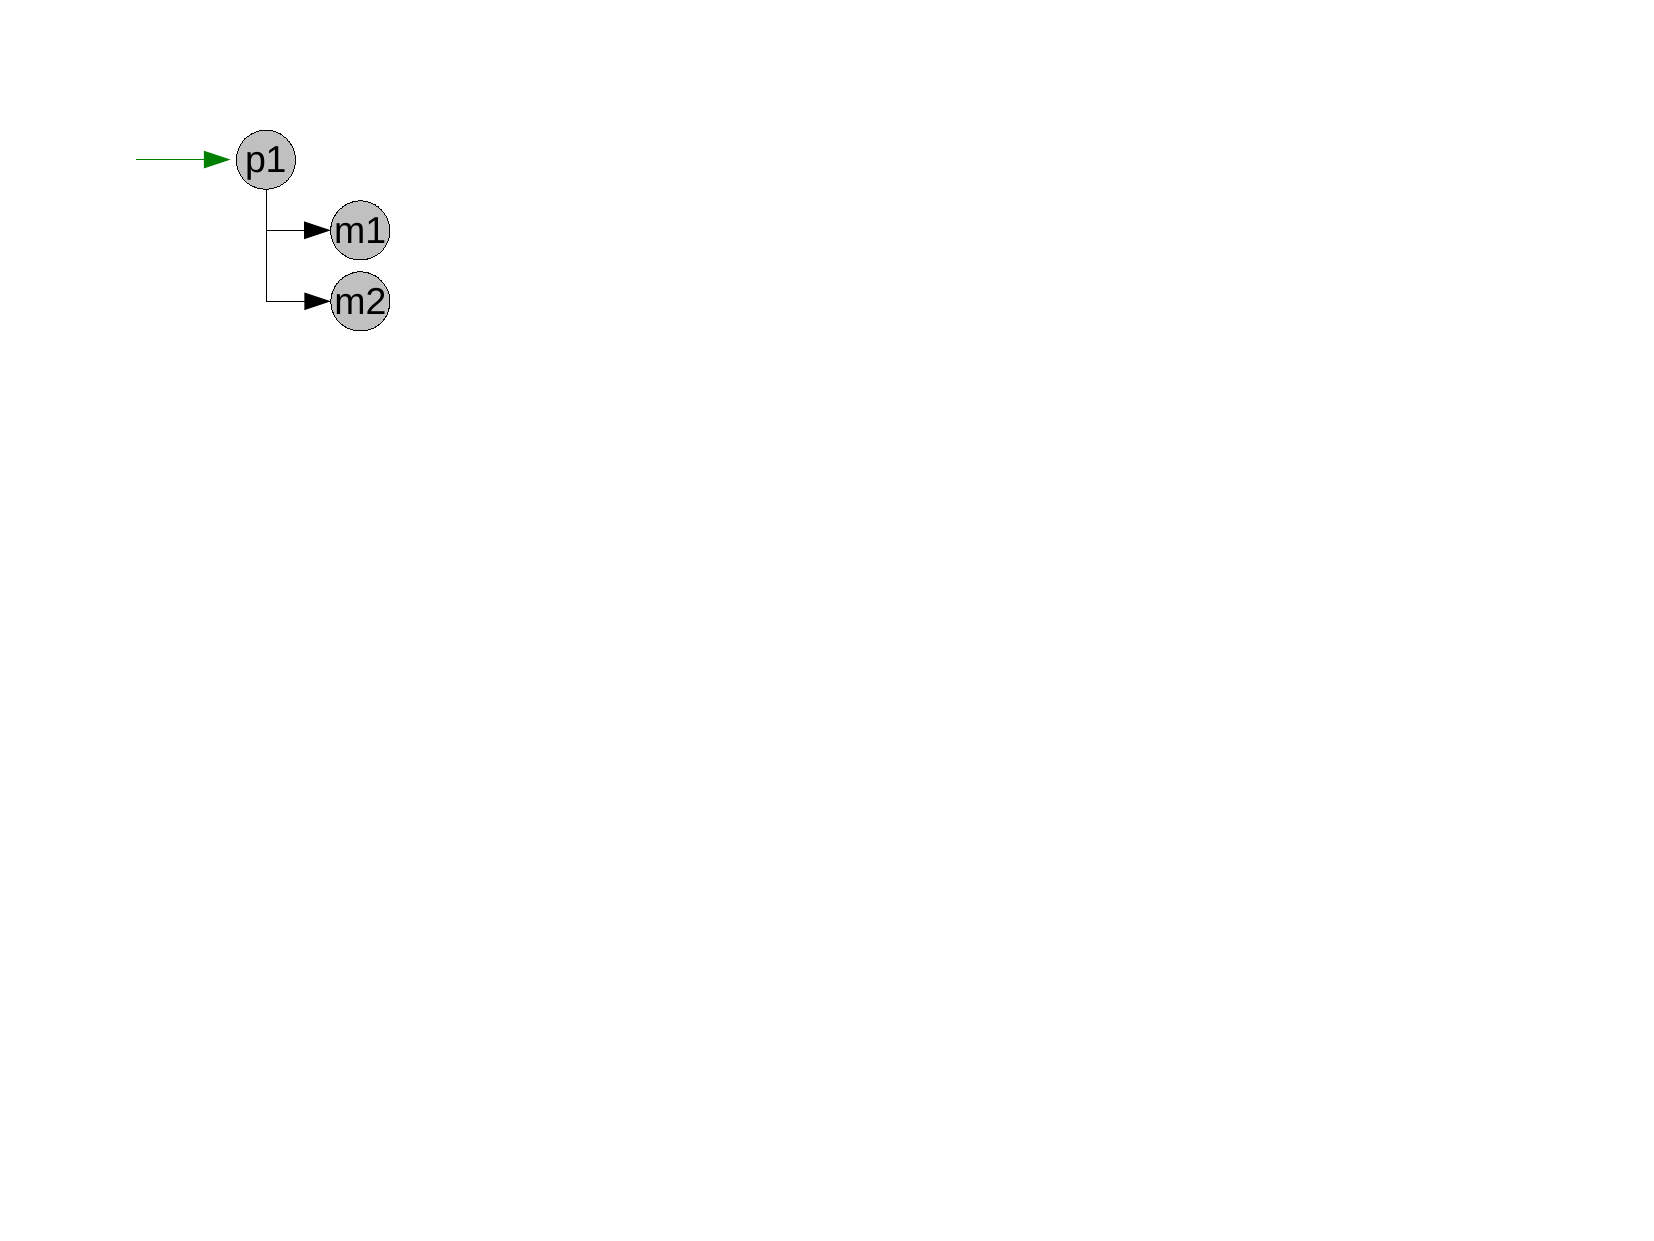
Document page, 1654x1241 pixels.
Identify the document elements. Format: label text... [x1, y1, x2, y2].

text_box m2 [330, 271, 390, 331]
text_box m1 [330, 200, 390, 260]
text_box p1 [236, 130, 296, 190]
